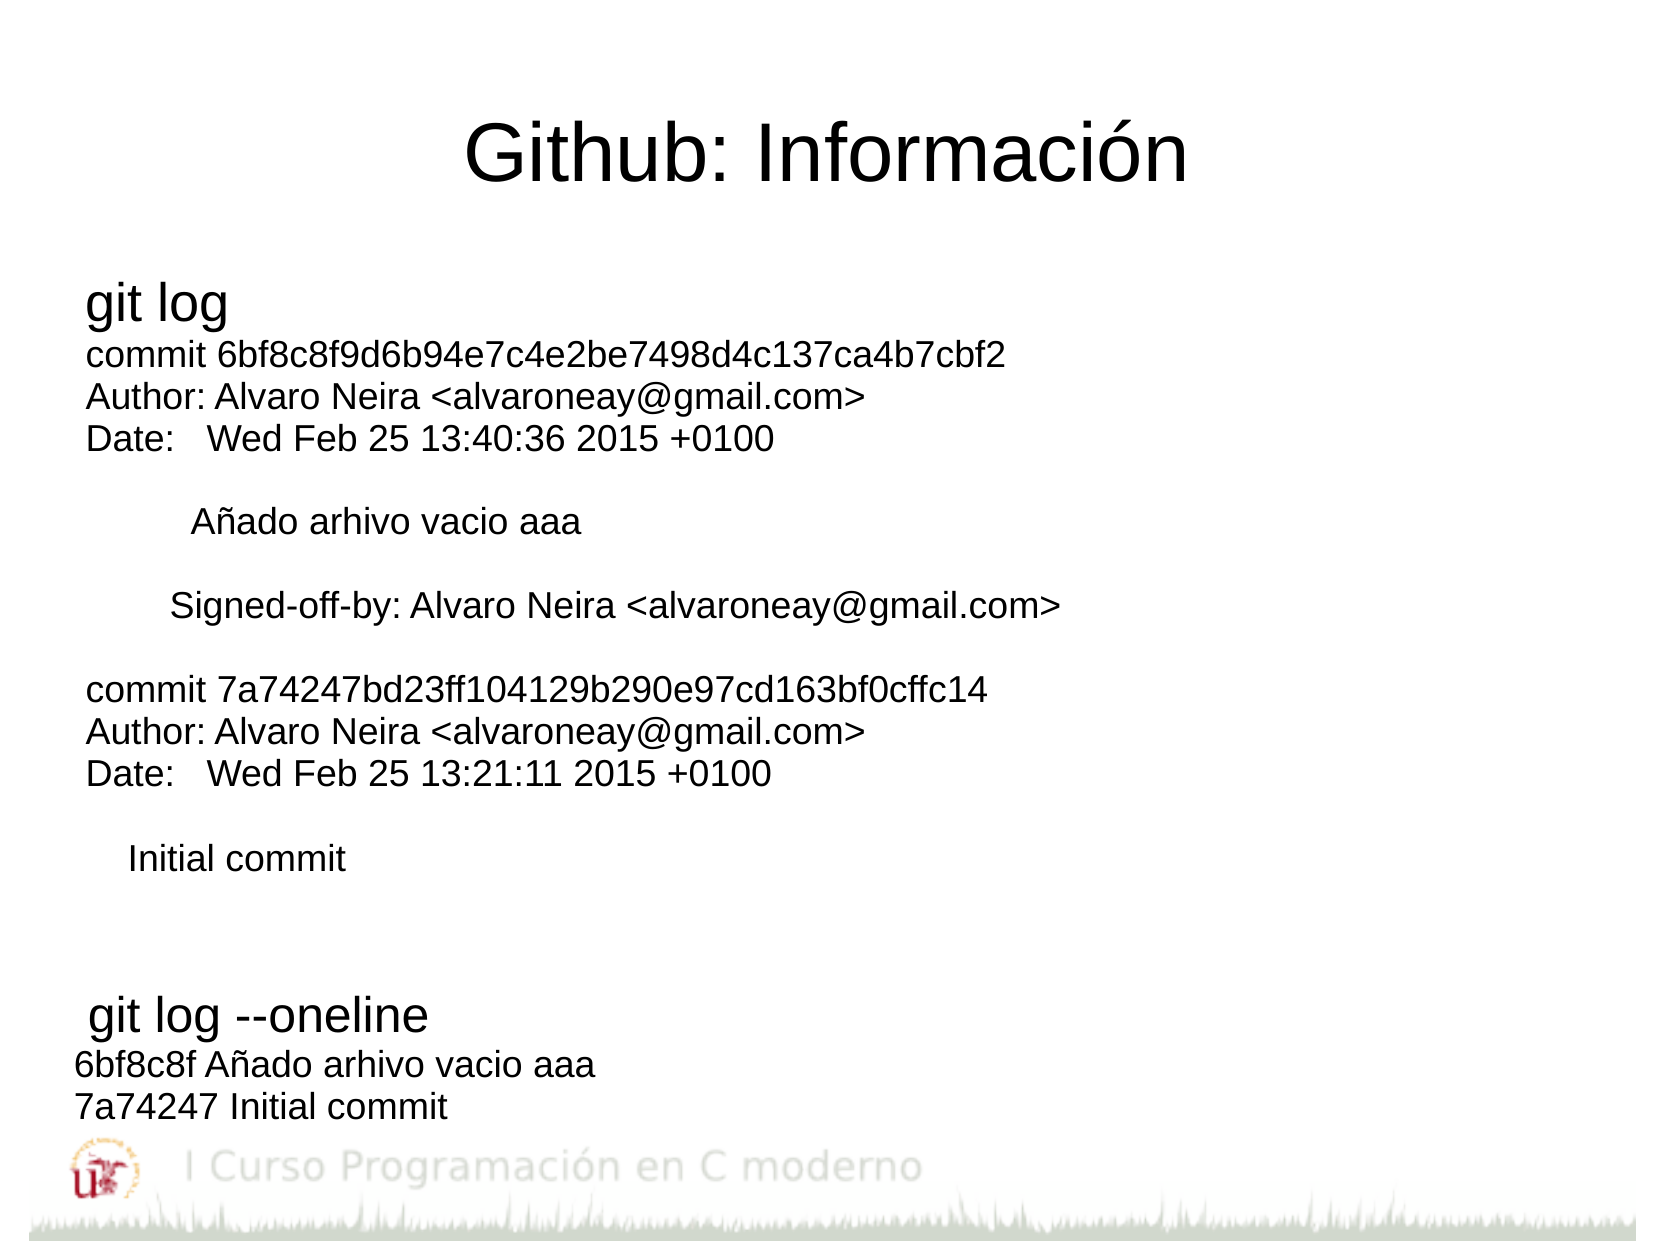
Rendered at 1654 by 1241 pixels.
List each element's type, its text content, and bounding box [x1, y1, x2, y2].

text_box git log --oneline 6bf8c8f Añado arhivo vacio aaa 7a74247 Initial commit [59, 980, 611, 1133]
title Github: Información [82, 49, 1571, 257]
picture [29, 1133, 1636, 1241]
text_box git log commit 6bf8c8f9d6b94e7c4e2be7498d4c137ca4b7cbf2 Author: Alvaro Neira <alvaroneay@gmail.com> Date: Wed Feb 25 13:40:36 2015 +0100 Añado arhivo vacio aaa Signed-off-by: Alvaro Neira <alvaroneay@gmail.com> commit 7a74247bd23ff104129b290e97cd163bf0cffc14 Author: Alvaro Neira <alvaroneay@gmail.com> Date: Wed Feb 25 13:21:11 2015 +0100 Initial commit [70, 265, 1076, 887]
